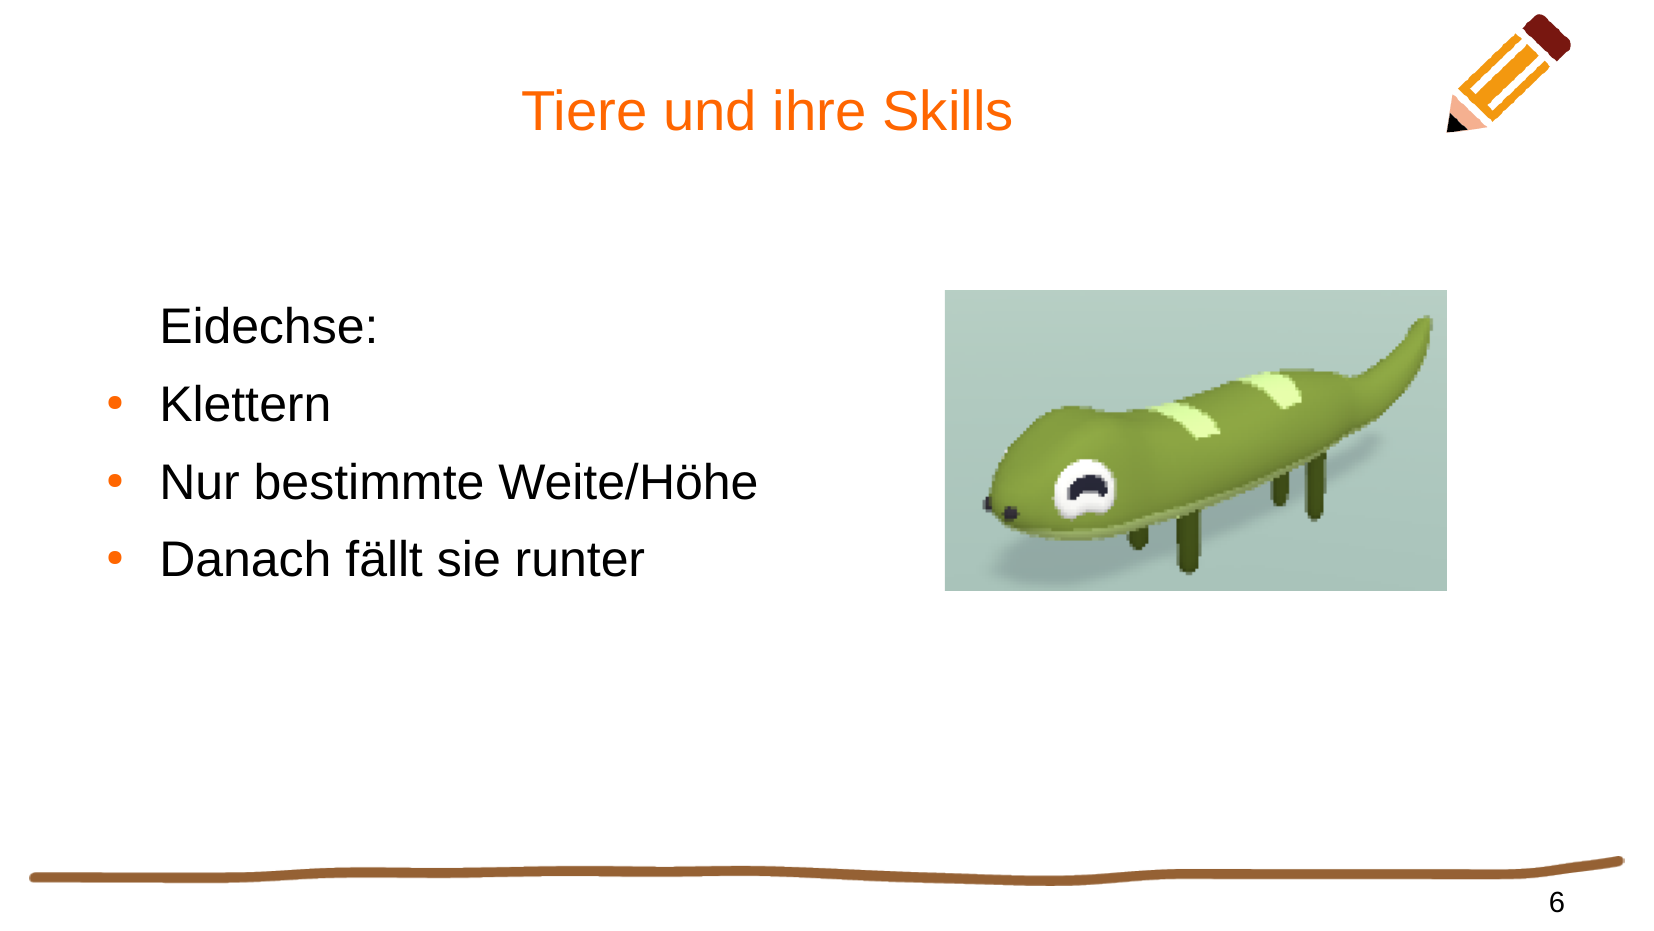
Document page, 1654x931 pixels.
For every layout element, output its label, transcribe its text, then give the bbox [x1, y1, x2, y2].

picture [29, 856, 1625, 886]
picture [944, 290, 1447, 591]
list Eidechse: Klettern Nur bestimmte Weite/Höhe Danach fällt sie runter [88, 206, 1565, 680]
picture [1446, 14, 1571, 133]
title Tiere und ihre Skills [88, 59, 1447, 163]
